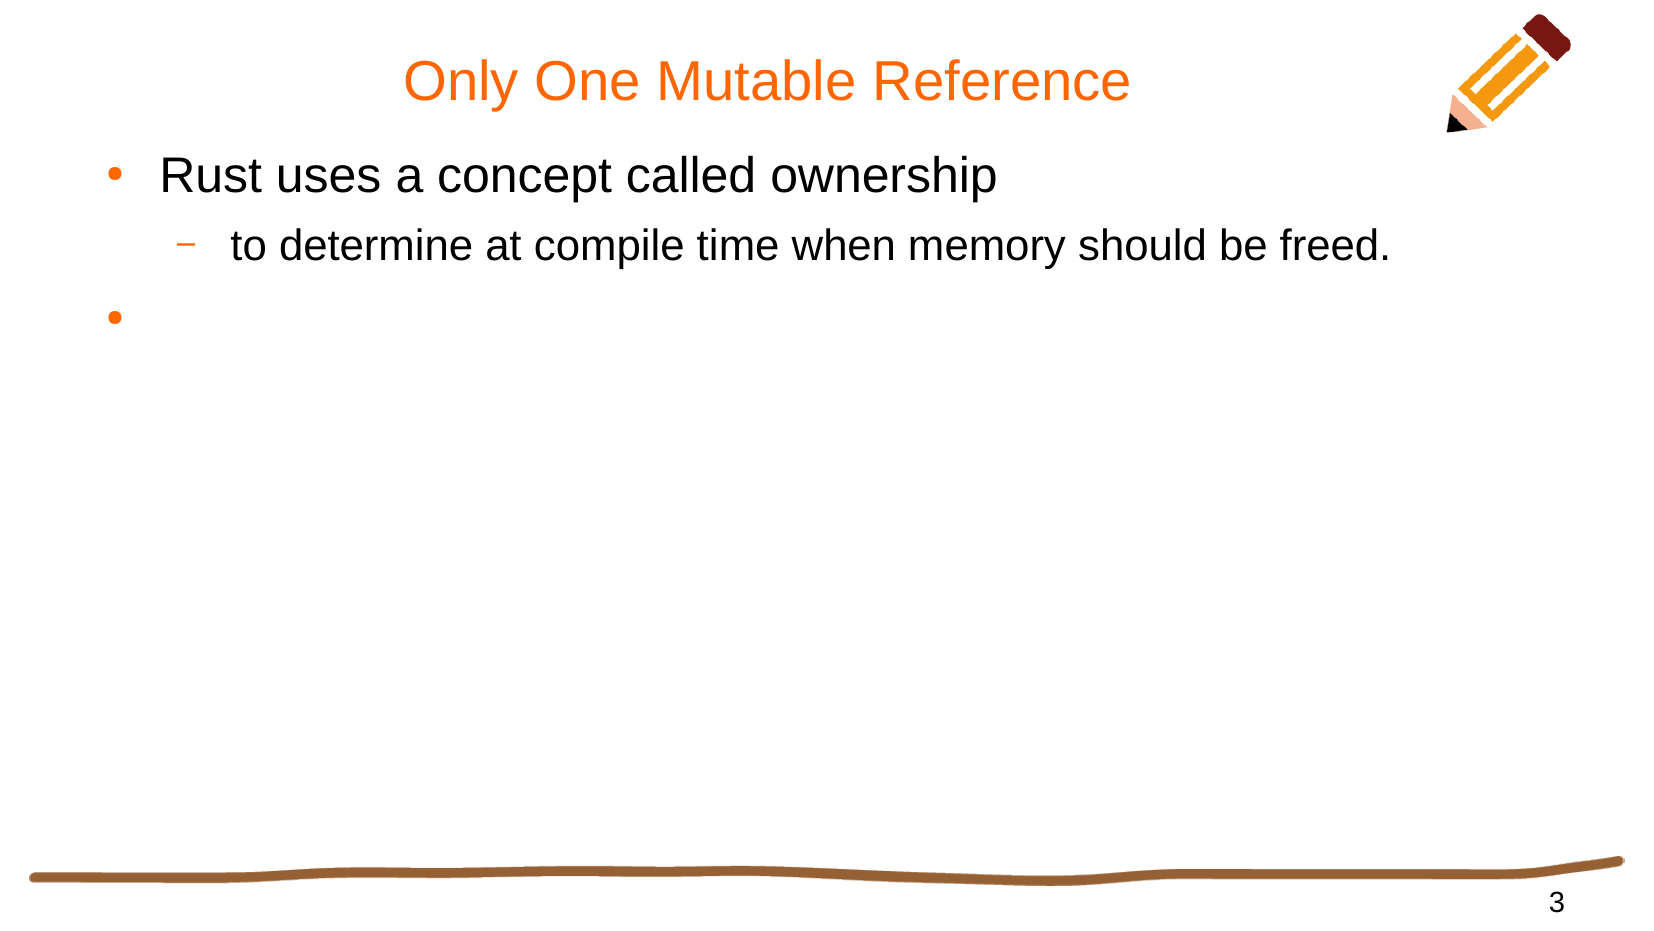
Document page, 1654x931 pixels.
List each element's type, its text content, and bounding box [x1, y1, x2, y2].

picture [29, 856, 1625, 886]
title Only One Mutable Reference [88, 29, 1447, 133]
list Rust uses a concept called ownership to determine at compile time when memory should be freed. [88, 147, 1595, 857]
picture [1446, 14, 1571, 133]
